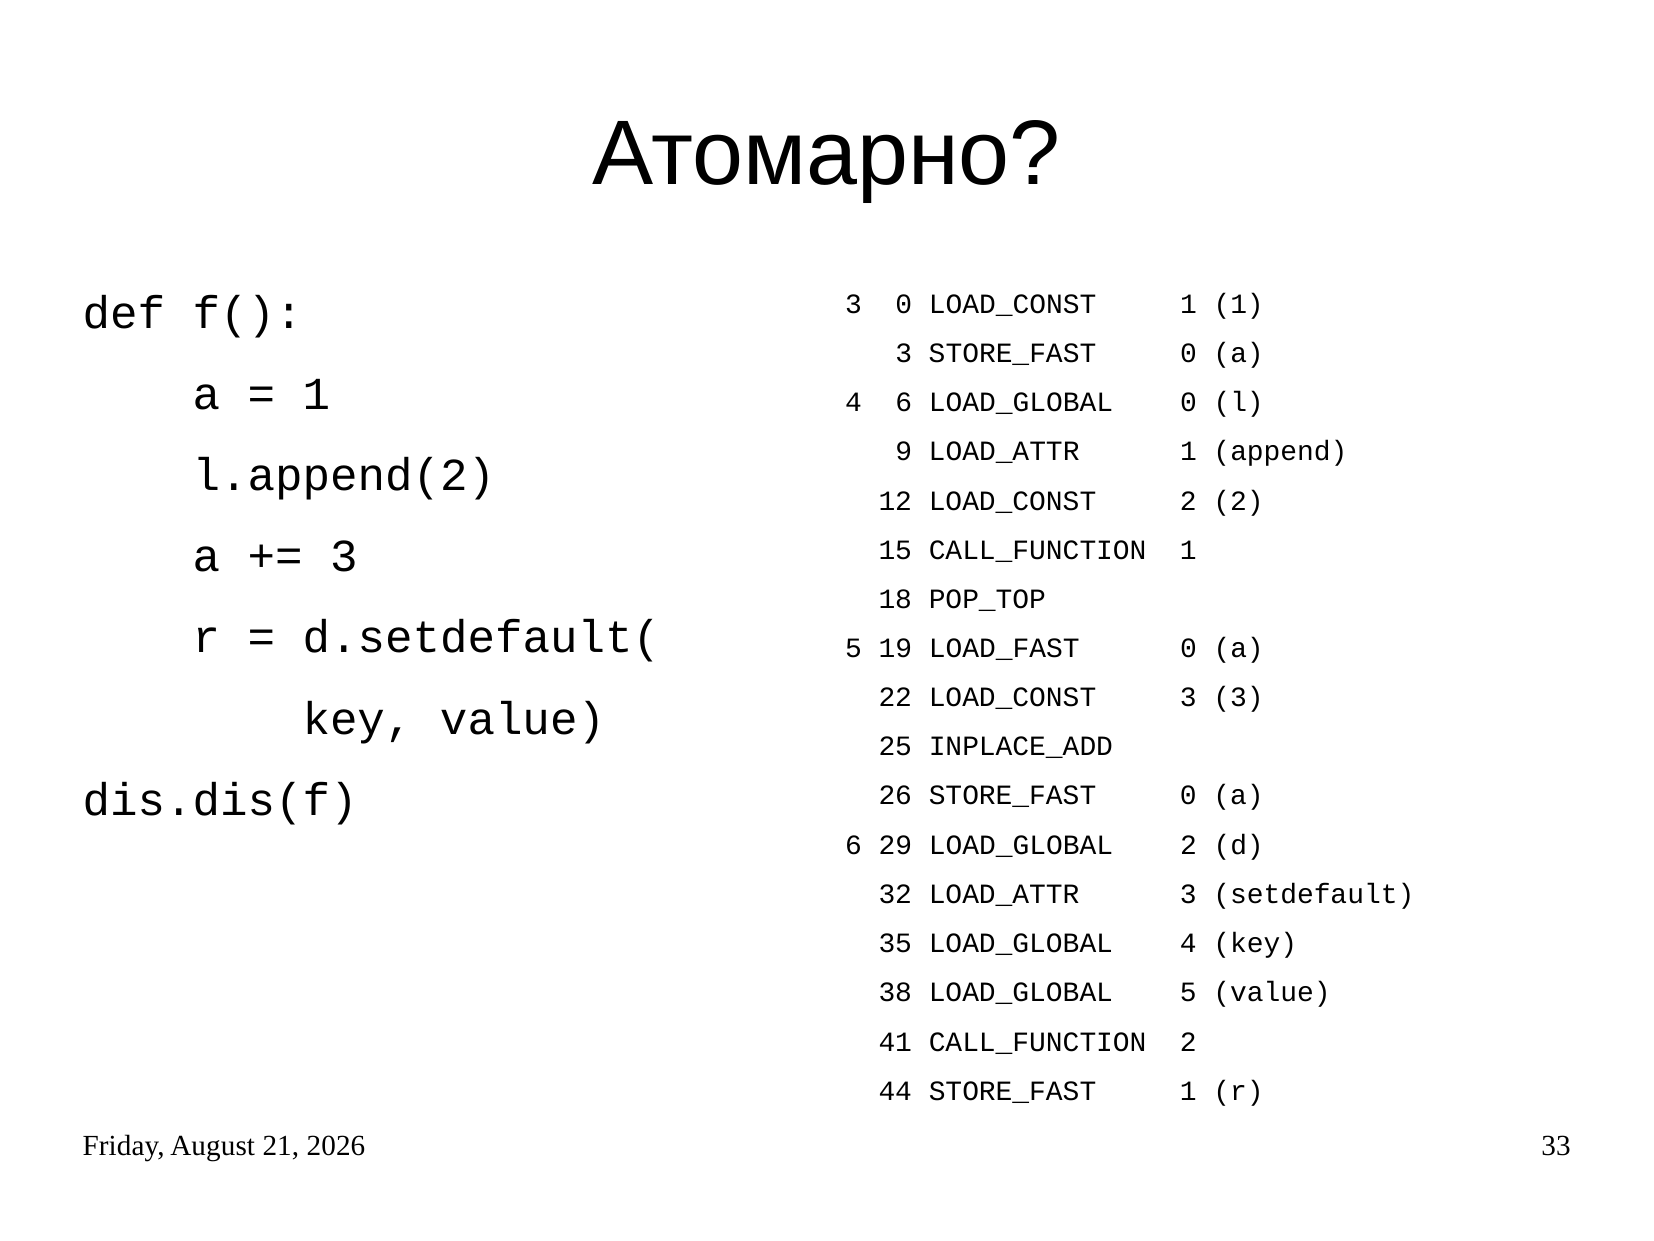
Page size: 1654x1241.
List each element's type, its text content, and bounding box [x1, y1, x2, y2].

title Атомарно? [82, 49, 1571, 257]
list def f(): a = 1 l.append(2) a += 3 r = d.setdefault( key, value) dis.dis(f) [82, 290, 809, 1109]
list 3 0 LOAD_CONST 1 (1) 3 STORE_FAST 0 (a) 4 6 LOAD_GLOBAL 0 (l) 9 LOAD_ATTR 1 (append) 12 LOAD_CONST 2 (2) 15 CALL_FUNCTION 1 18 POP_TOP 5 19 LOAD_FAST 0 (a) 22 LOAD_CONST 3 (3) 25 INPLACE_ADD 26 STORE_FAST 0 (a) 6 29 LOAD_GLOBAL 2 (d) 32 LOAD_ATTR 3 (setdefault) 35 LOAD_GLOBAL 4 (key) 38 LOAD_GLOBAL 5 (value) 41 CALL_FUNCTION 2 44 STORE_FAST 1 (r) [845, 290, 1572, 1109]
